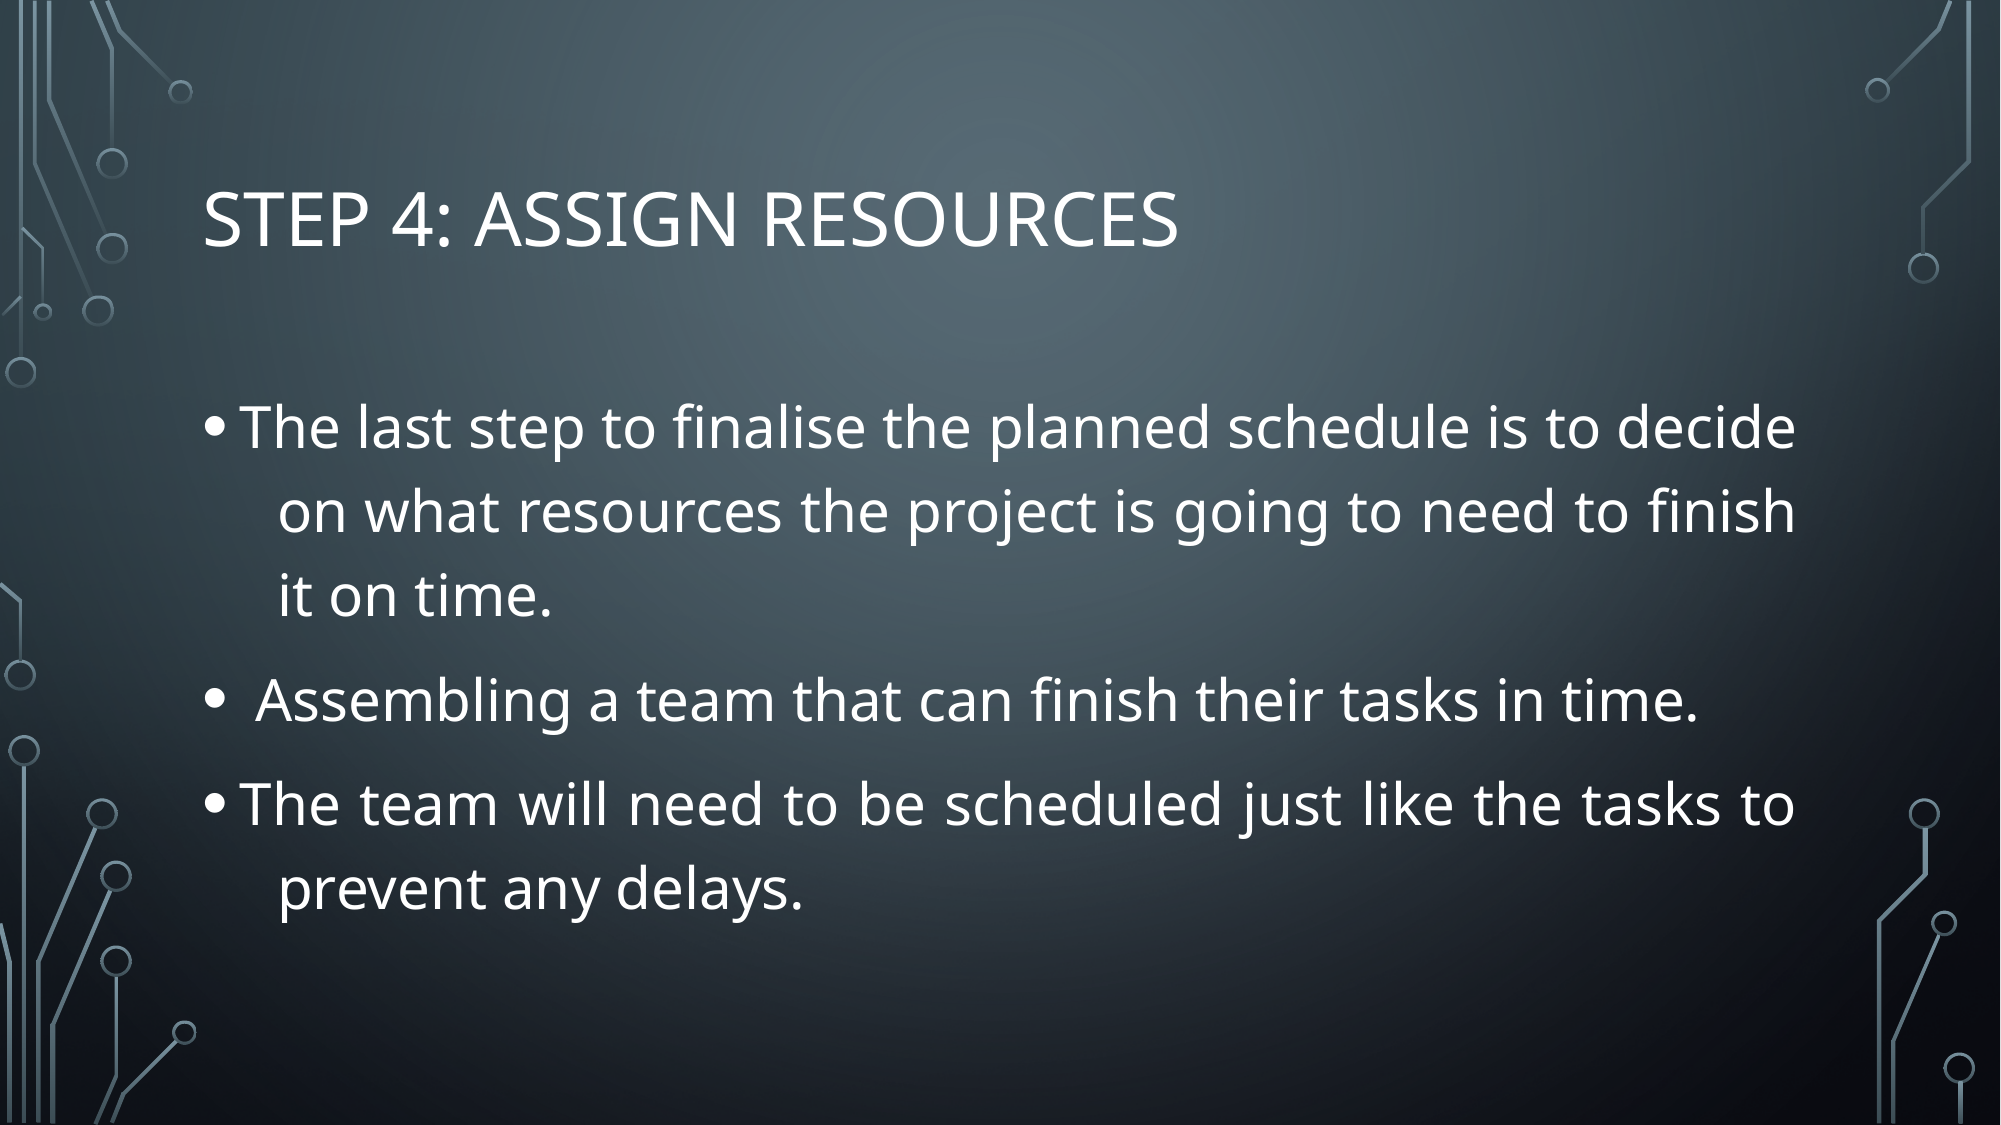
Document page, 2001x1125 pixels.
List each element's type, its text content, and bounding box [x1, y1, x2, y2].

list The last step to finalise the planned schedule is to decide on what resources the project is going to need to finish it on time. Assembling a team that can finish their tasks in time. The team will need to be scheduled just like the tasks to prevent any delays. [187, 369, 1813, 951]
title Step 4: assign resources [187, 101, 1813, 344]
